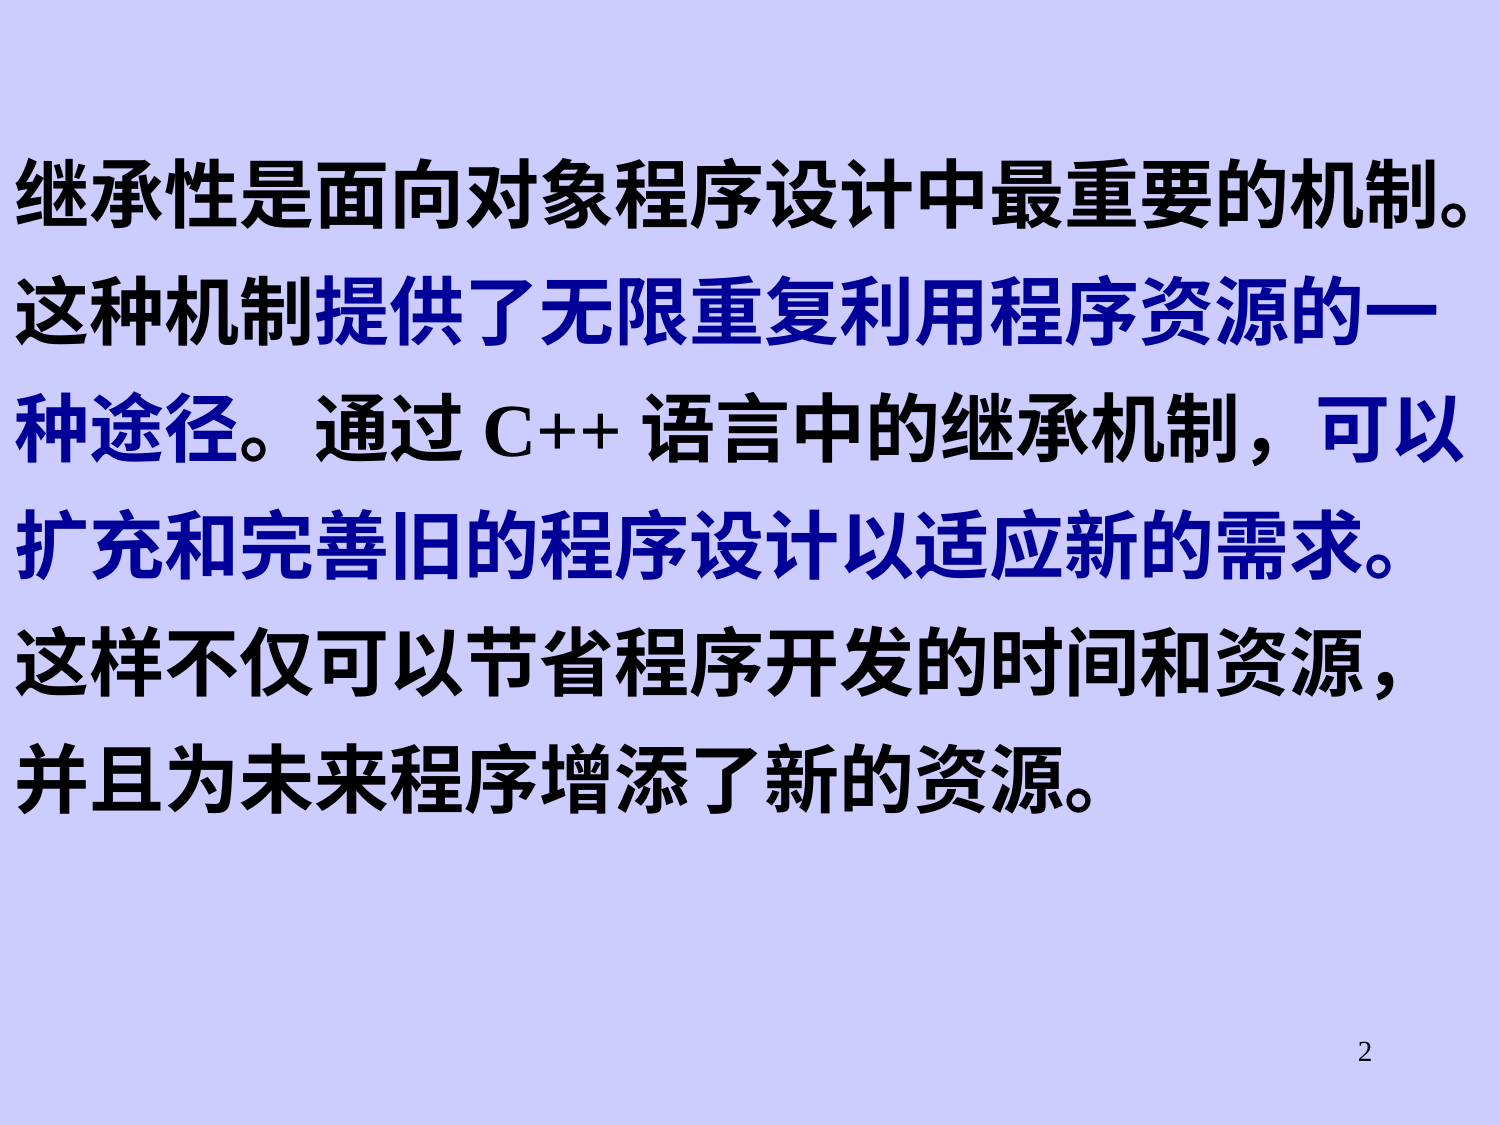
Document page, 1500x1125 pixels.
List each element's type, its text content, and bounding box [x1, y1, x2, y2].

text_box 继承性是面向对象程序设计中最重要的机制。这种机制提供了无限重复利用程序资源的一种途径。通过C++语言中的继承机制，可以扩充和完善旧的程序设计以适应新的需求。这样不仅可以节省程序开发的时间和资源，并且为未来程序增添了新的资源。 [0, 112, 1500, 830]
text_box <编号> [1074, 1025, 1388, 1101]
